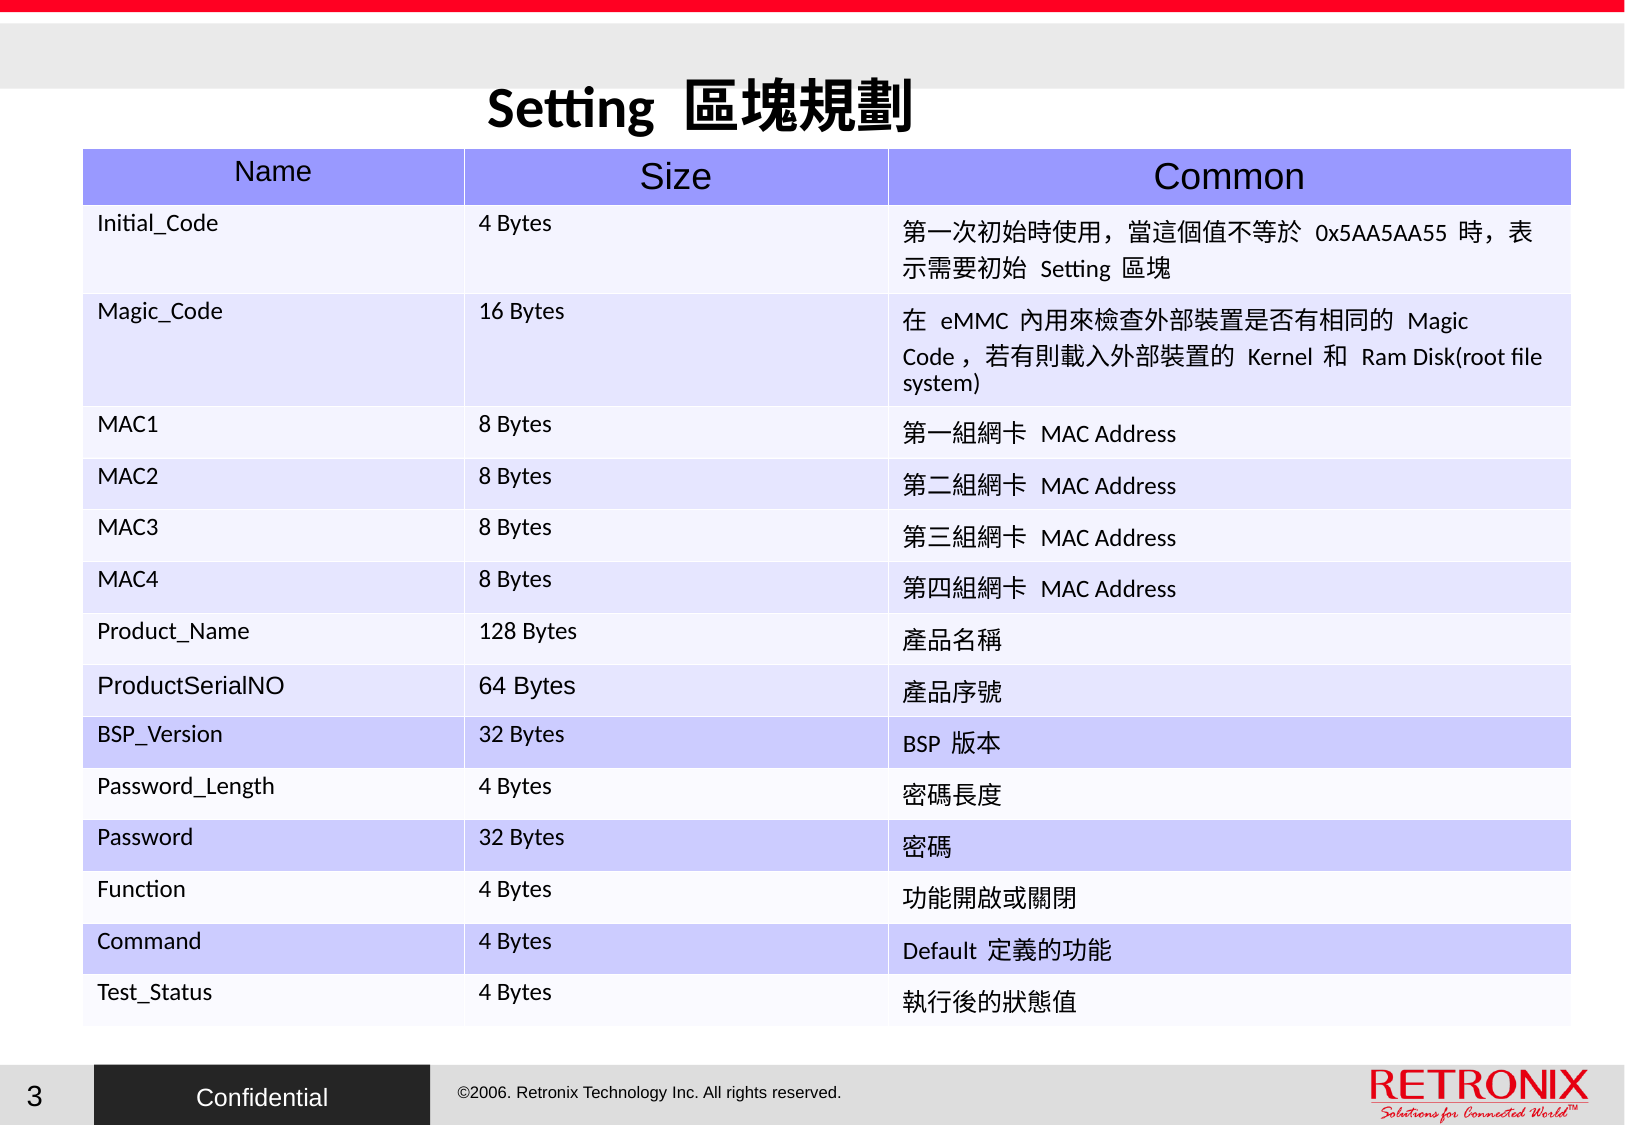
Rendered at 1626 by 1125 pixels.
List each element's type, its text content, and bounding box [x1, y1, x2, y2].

text_box <number> [11, 1070, 100, 1116]
table_cell 64 Bytes [465, 665, 888, 716]
table_cell ProductSerialNO [83, 665, 464, 716]
table_cell 產品序號 [889, 665, 1571, 716]
table_cell 4 Bytes [465, 872, 888, 923]
table_cell BSP_Version [83, 717, 464, 768]
table_cell 32 Bytes [465, 820, 888, 871]
table_cell 執行後的狀態值 [889, 975, 1571, 1026]
table_header Name [83, 149, 464, 205]
table_cell 128 Bytes [465, 614, 888, 664]
table_cell MAC2 [83, 459, 464, 509]
text_box Setting 區塊規劃 [487, 40, 1148, 148]
table_cell 第二組網卡 MAC Address [889, 459, 1571, 509]
table_cell 第一次初始時使用，當這個值不等於 0x5AA5AA55 時，表示需要初始 Setting 區塊 [889, 206, 1571, 293]
table_cell 16 Bytes [465, 294, 888, 406]
table_header Common [889, 149, 1571, 205]
table_cell 密碼 [889, 820, 1571, 871]
table_cell 4 Bytes [465, 206, 888, 293]
table_cell 密碼長度 [889, 769, 1571, 819]
table_header Size [465, 149, 888, 205]
table_cell 4 Bytes [465, 769, 888, 819]
table_cell Password_Length [83, 769, 464, 819]
table_cell 4 Bytes [465, 975, 888, 1026]
table_cell 8 Bytes [465, 562, 888, 613]
table_cell 8 Bytes [465, 510, 888, 561]
table_cell 產品名稱 [889, 614, 1571, 664]
table_cell Product_Name [83, 614, 464, 664]
table_cell Command [83, 924, 464, 974]
table_cell 在 eMMC 內用來檢查外部裝置是否有相同的 Magic Code，若有則載入外部裝置的 Kernel 和 Ram Disk(root file system) [889, 294, 1571, 406]
picture [1367, 1067, 1592, 1125]
table_cell Magic_Code [83, 294, 464, 406]
table_cell Password [83, 820, 464, 871]
table_cell MAC1 [83, 407, 464, 458]
table_cell Test_Status [83, 975, 464, 1026]
table_cell Default 定義的功能 [889, 924, 1571, 974]
table_cell 8 Bytes [465, 407, 888, 458]
table_cell BSP 版本 [889, 717, 1571, 768]
table_cell MAC3 [83, 510, 464, 561]
table_cell 8 Bytes [465, 459, 888, 509]
table_cell 第三組網卡 MAC Address [889, 510, 1571, 561]
table_cell Function [83, 872, 464, 923]
table_cell Initial_Code [83, 206, 464, 293]
table_cell 第一組網卡 MAC Address [889, 407, 1571, 458]
table_cell 第四組網卡 MAC Address [889, 562, 1571, 613]
table_cell 4 Bytes [465, 924, 888, 974]
table_cell MAC4 [83, 562, 464, 613]
table_cell 32 Bytes [465, 717, 888, 768]
table_cell 功能開啟或關閉 [889, 872, 1571, 923]
